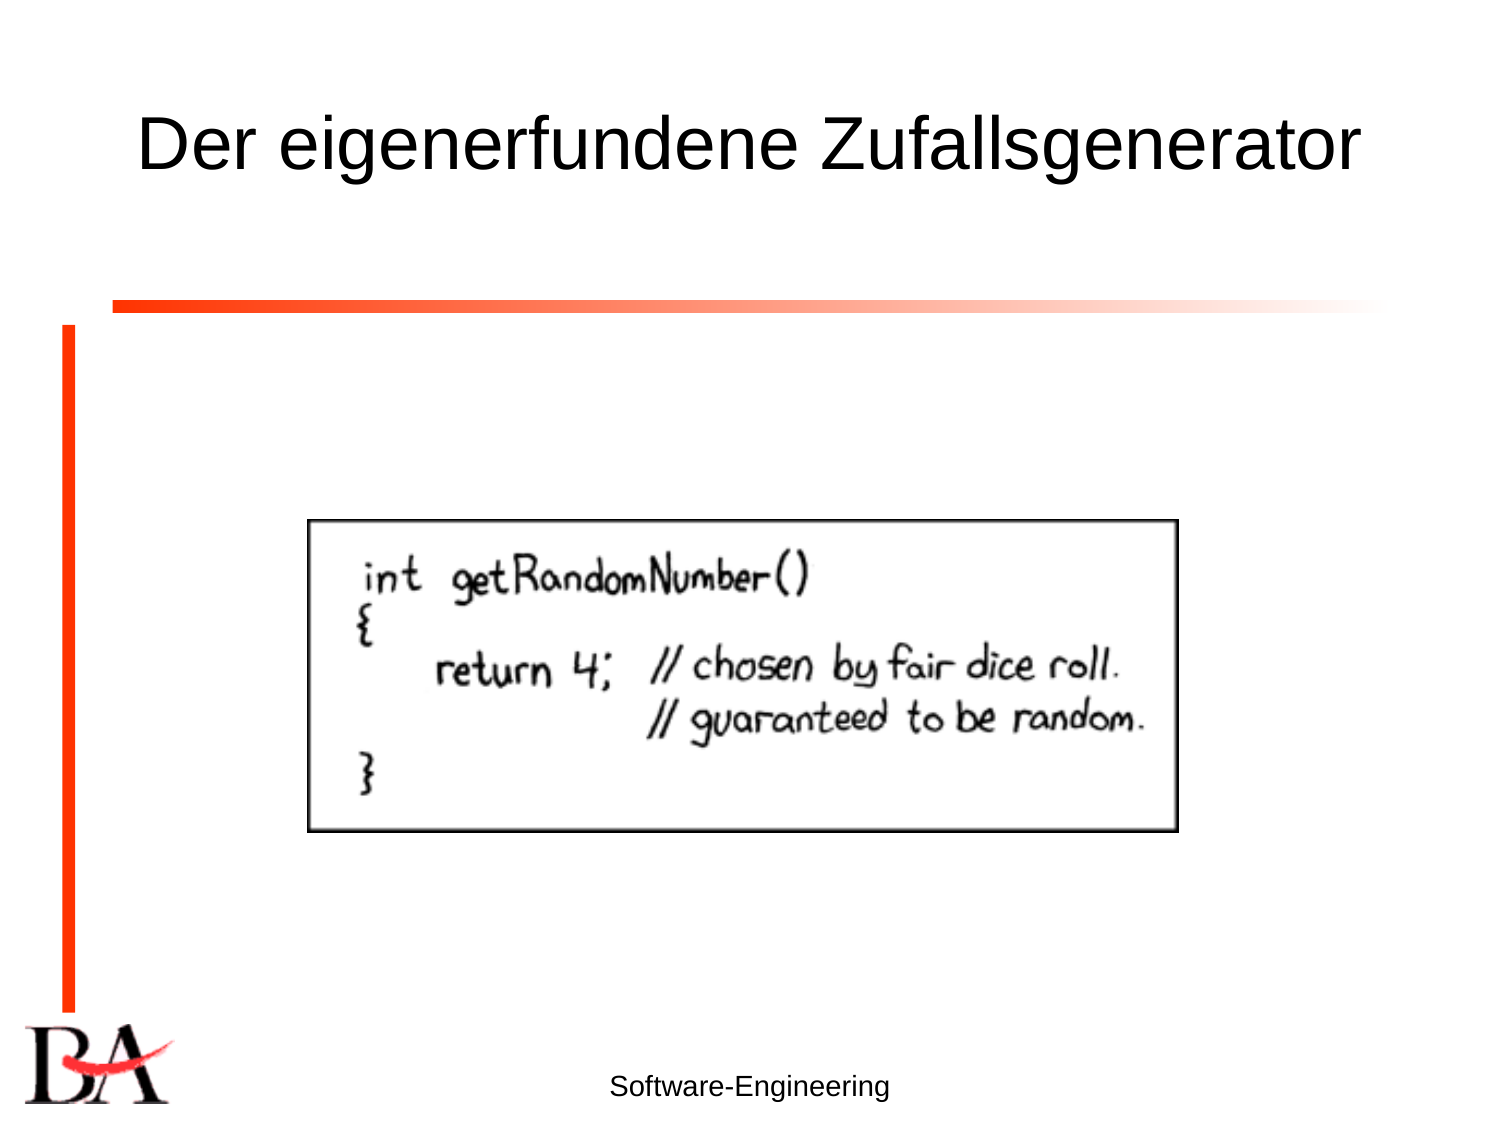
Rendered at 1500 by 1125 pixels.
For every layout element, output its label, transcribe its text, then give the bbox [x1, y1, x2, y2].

picture [24, 1024, 175, 1104]
title Der eigenerfundene Zufallsgenerator [112, 28, 1388, 259]
picture [307, 519, 1179, 833]
